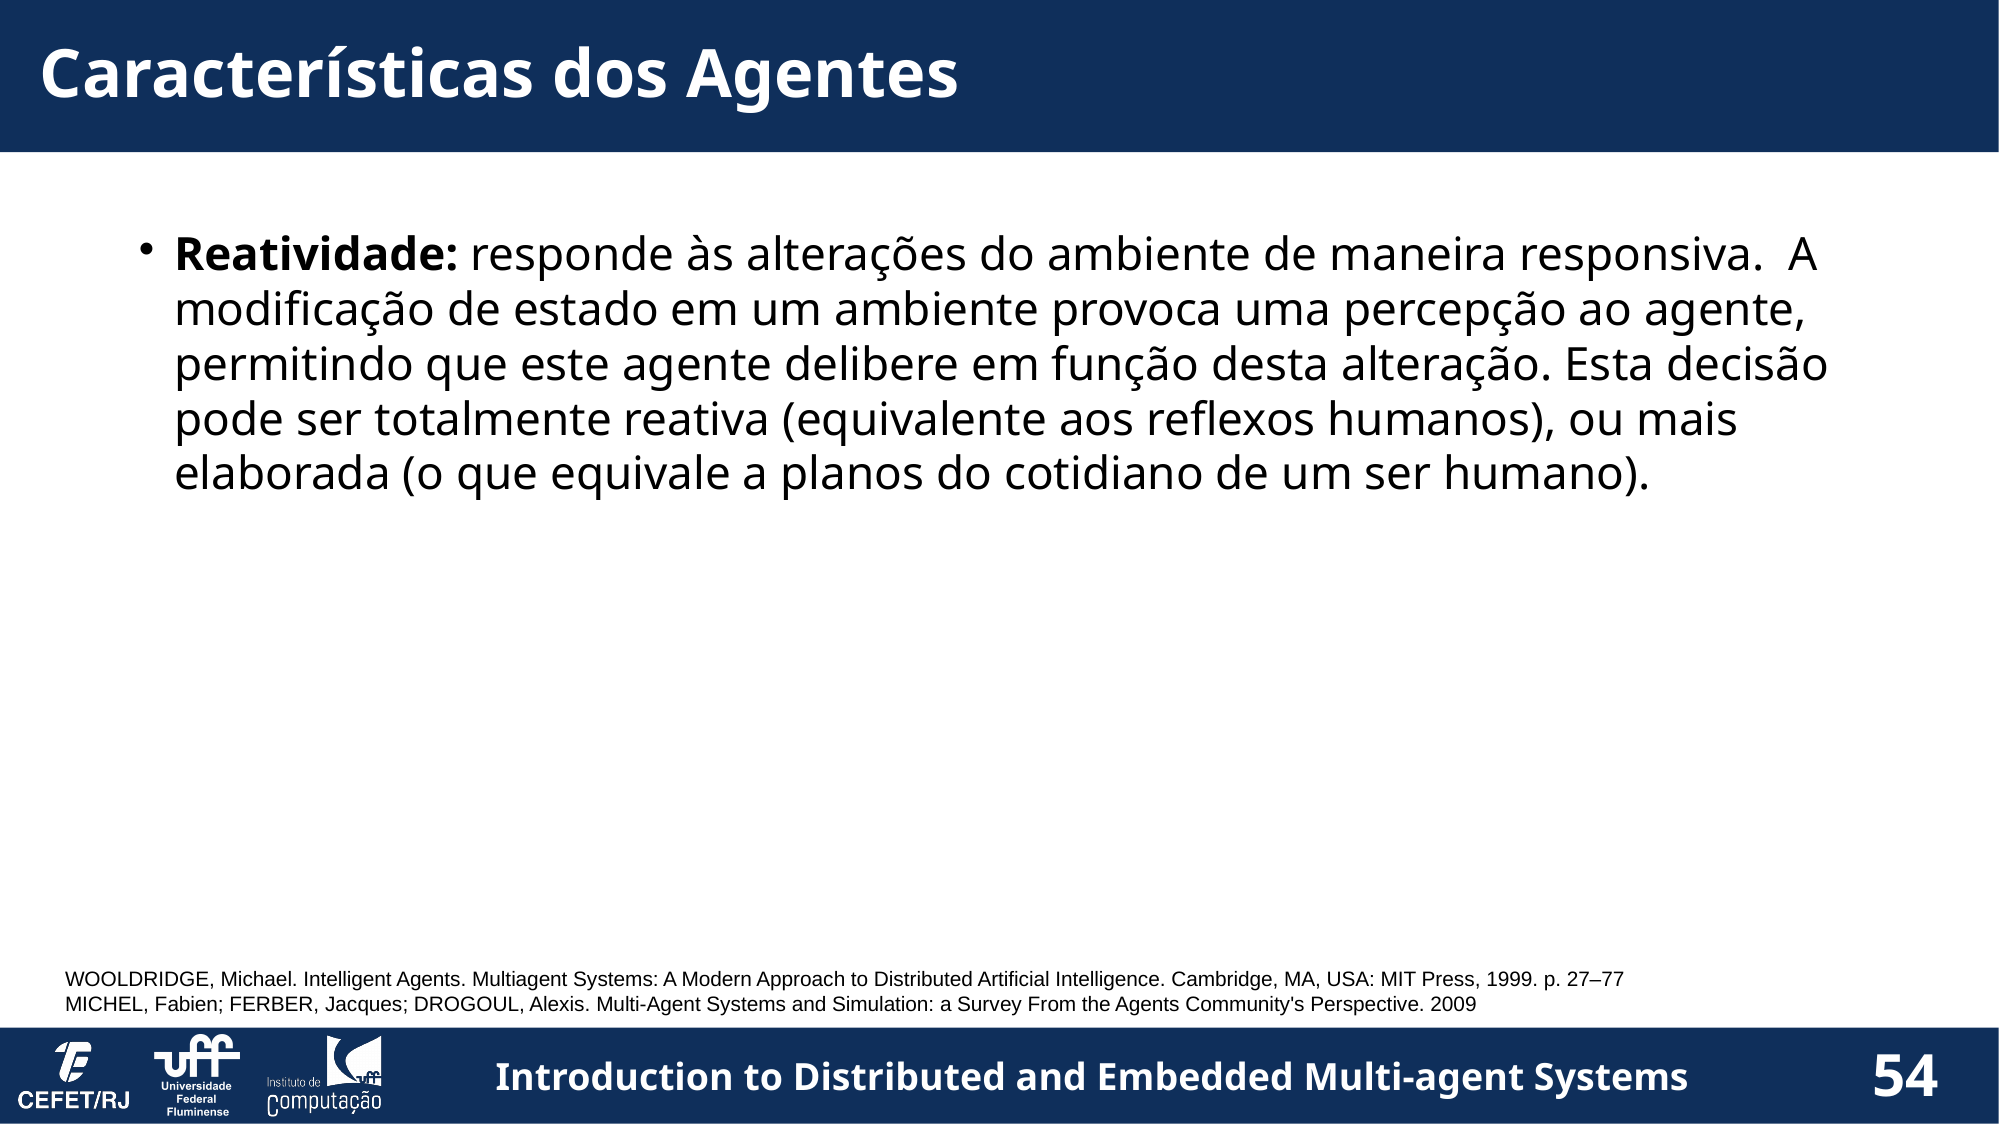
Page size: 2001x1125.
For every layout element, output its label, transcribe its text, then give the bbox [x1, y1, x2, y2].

text_box WOOLDRIDGE, Michael. Intelligent Agents. Multiagent Systems: A Modern Approach to Distributed Artificial Intelligence. Cambridge, MA, USA: MIT Press, 1999. p. 27–77 MICHEL, Fabien; FERBER, Jacques; DROGOUL, Alexis. Multi-Agent Systems and Simulation: a Survey From the Agents Community's Perspective. 2009 [50, 958, 1969, 1024]
text_box Características dos Agentes [25, 23, 1999, 119]
picture [265, 1033, 383, 1117]
picture [18, 1021, 129, 1125]
text_box Reatividade: responde às alterações do ambiente de maneira responsiva. A modificação de estado em um ambiente provoca uma percepção ao agente, permitindo que este agente delibere em função desta alteração. Esta decisão pode ser totalmente reativa (equivalente aos reflexos humanos), ou mais elaborada (o que equivale a planos do cotidiano de um ser humano). [88, 216, 1949, 617]
picture [153, 1033, 241, 1121]
